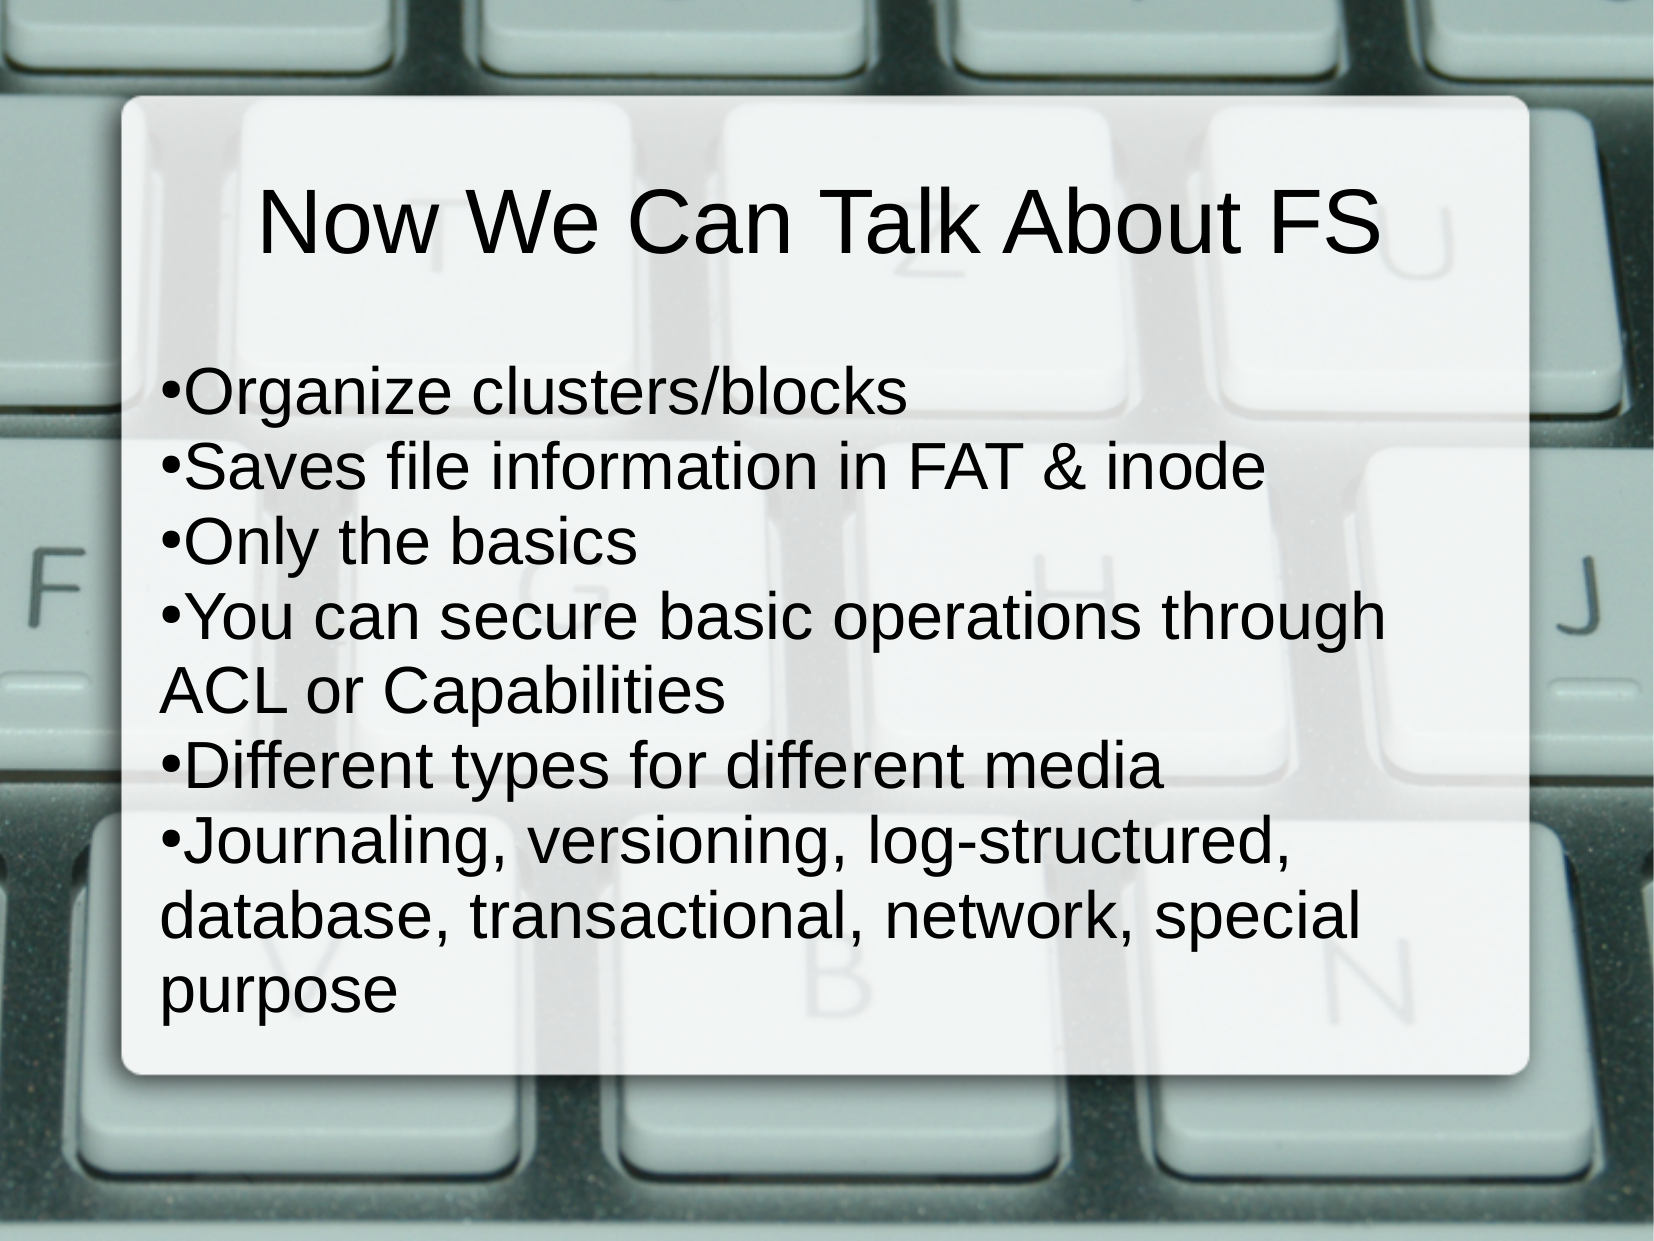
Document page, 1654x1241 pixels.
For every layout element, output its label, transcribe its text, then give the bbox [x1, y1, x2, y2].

subtitle Organize clusters/blocks Saves file information in FAT & inode Only the basics You can secure basic operations through ACL or Capabilities Different types for different media Journaling, versioning, log-structured, database, transactional, network, special purpose [159, 354, 1518, 1173]
title Now We Can Talk About FS [135, 117, 1506, 325]
picture [0, 0, 1654, 1241]
